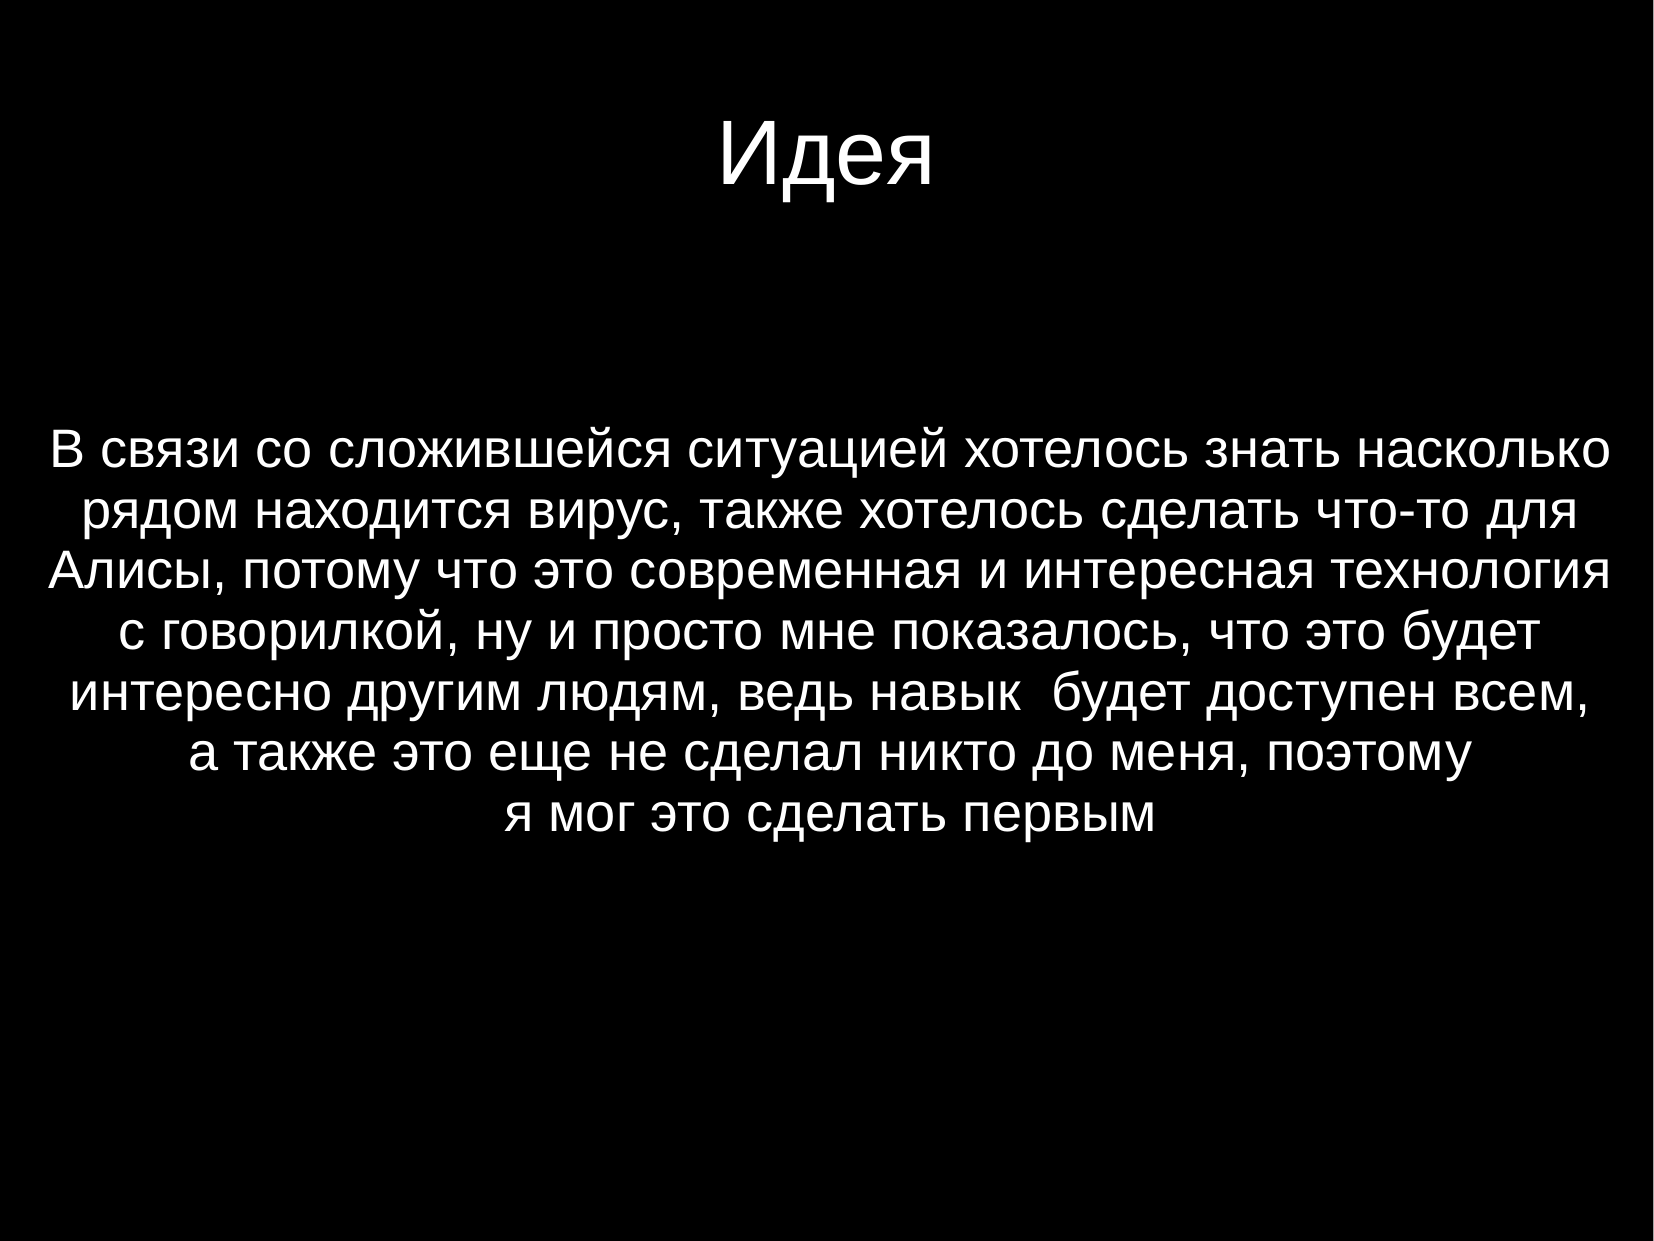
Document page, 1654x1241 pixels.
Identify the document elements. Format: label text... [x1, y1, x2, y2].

title Идея [82, 49, 1571, 257]
text_box В связи со сложившейся ситуацией хотелось знать насколько рядом находится вирус, также хотелось сделать что-то для Алисы, потому что это современная и интересная технология с говорилкой, ну и просто мне показалось, что это будет интересно другим людям, ведь навык будет доступен всем, а также это еще не сделал никто до меня, поэтому я мог это сделать первым [0, 0, 1654, 1241]
